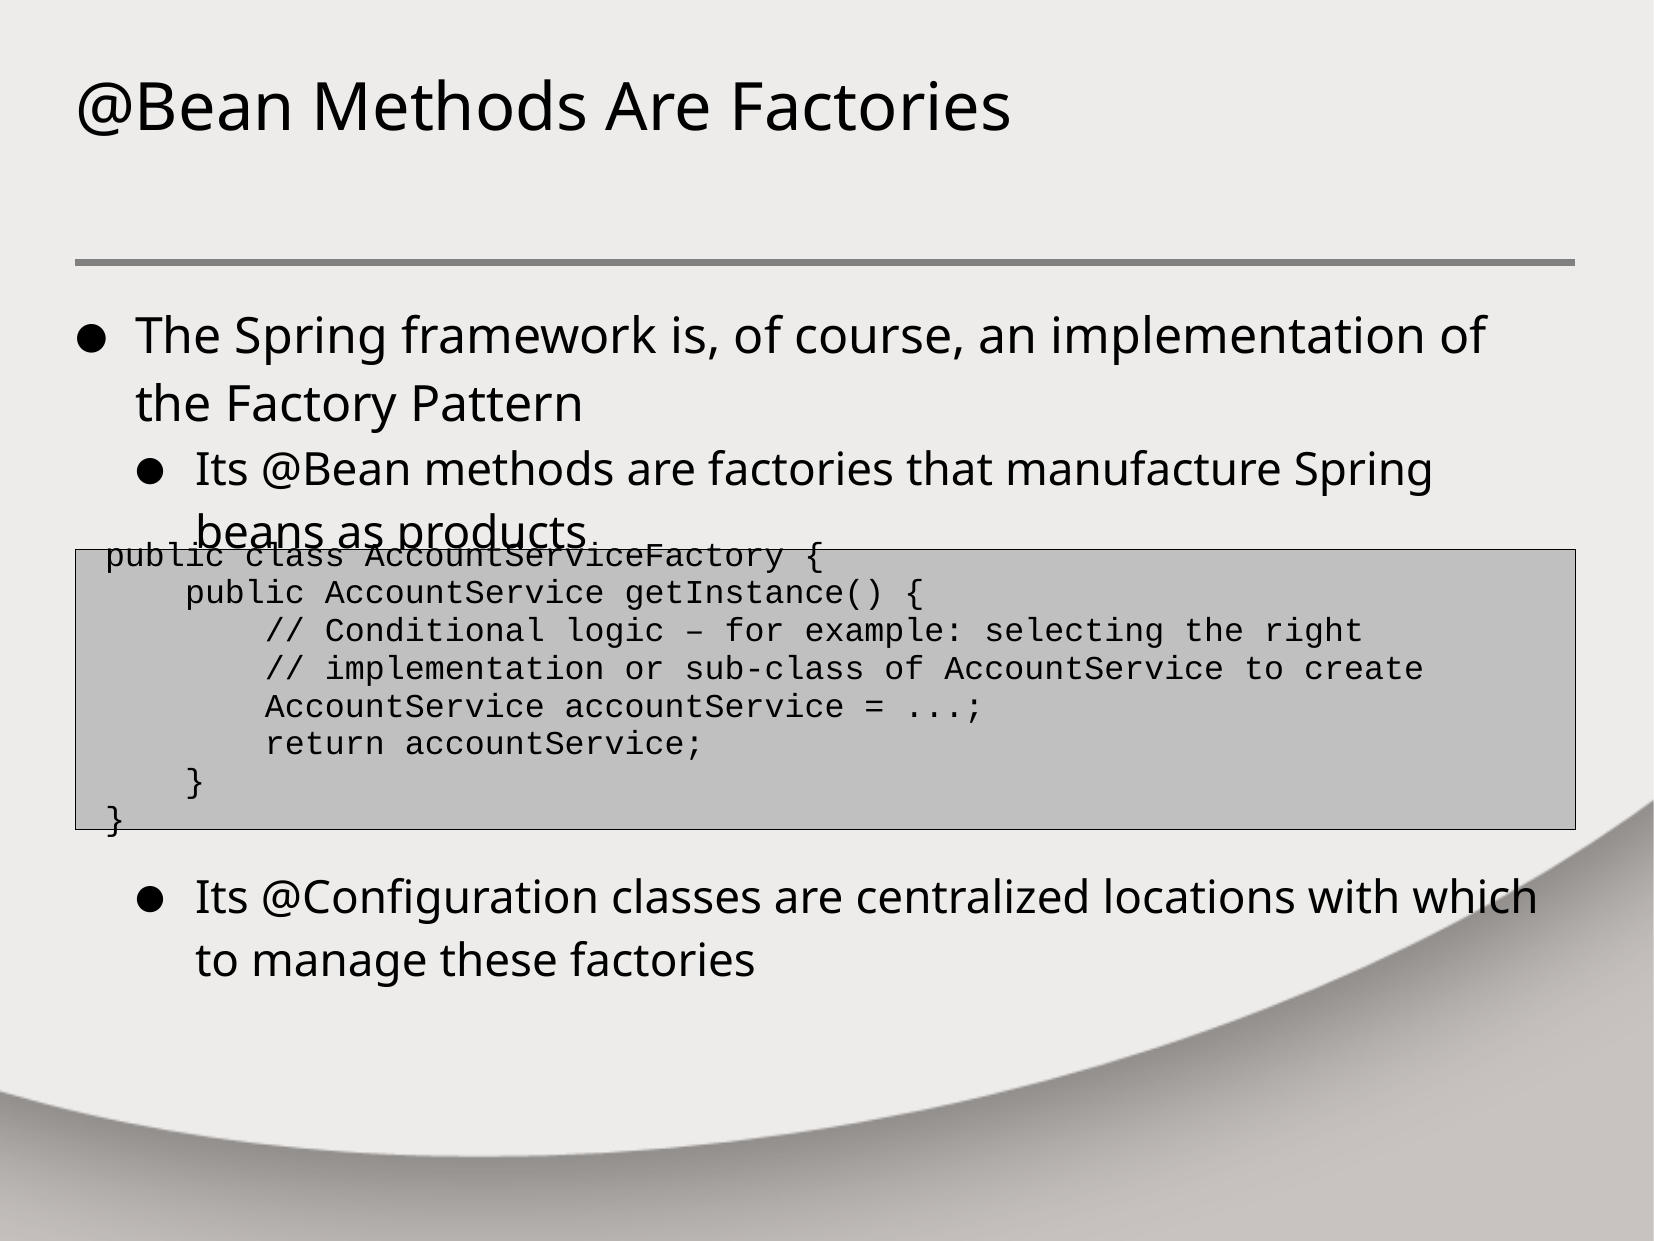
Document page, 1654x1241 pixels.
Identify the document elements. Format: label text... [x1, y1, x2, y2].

text_box public class AccountServiceFactory { public AccountService getInstance() { // Conditional logic – for example: selecting the right // implementation or sub-class of AccountService to create AccountService accountService = ...; return accountService; } } [75, 549, 1576, 830]
list The Spring framework is, of course, an implementation of the Factory Pattern Its @Bean methods are factories that manufacture Spring beans as products Its @Configuration classes are centralized locations with which to manage these factories [75, 299, 1576, 549]
picture [0, 0, 1654, 1241]
list The Spring framework is, of course, an implementation of the Factory Pattern Its @Bean methods are factories that manufacture Spring beans as products Its @Configuration classes are centralized locations with which to manage these factories [75, 830, 1576, 1163]
title @Bean Methods Are Factories [75, 75, 1576, 226]
